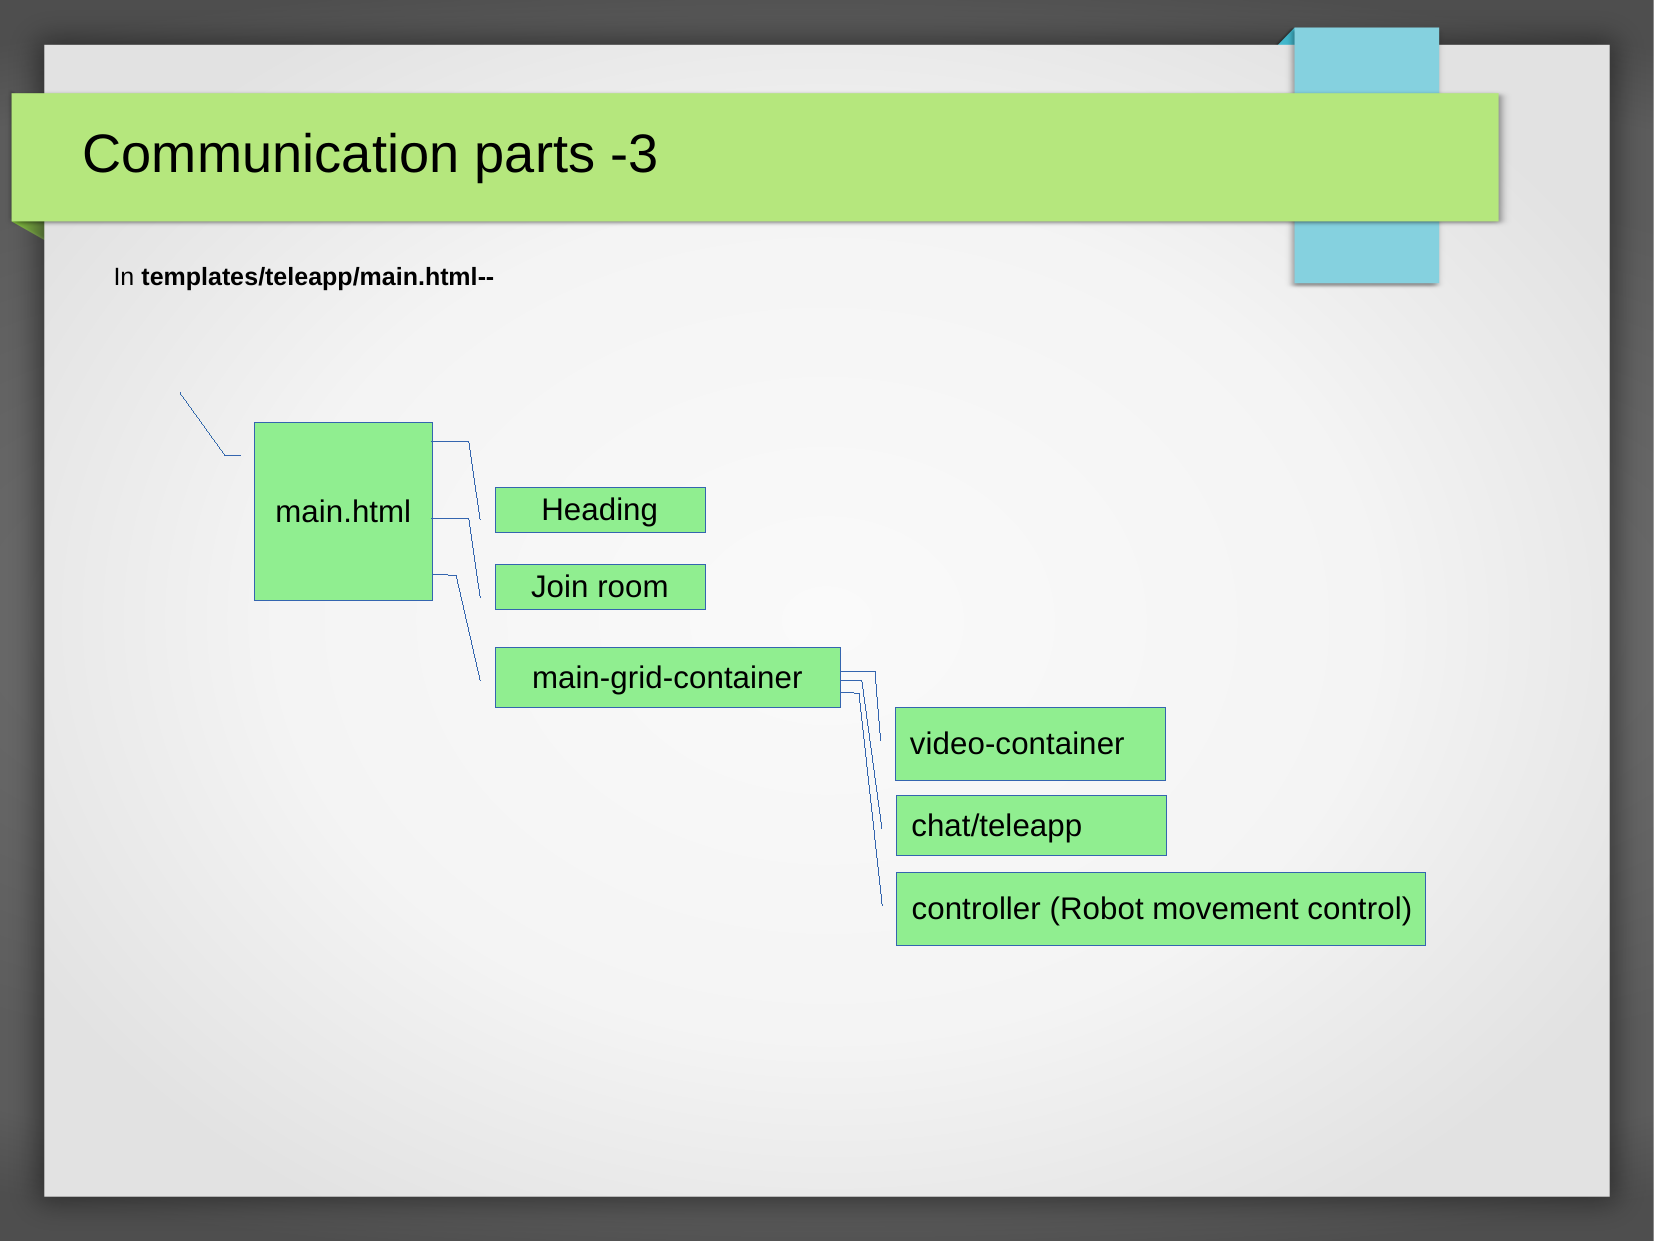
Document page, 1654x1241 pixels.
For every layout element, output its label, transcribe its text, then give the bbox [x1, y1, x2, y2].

text_box In templates/teleapp/main.html-- [98, 255, 571, 331]
text_box chat/teleapp [897, 795, 1167, 855]
text_box Join room [495, 564, 705, 609]
title Communication parts -3 [82, 94, 1264, 213]
text_box main.html [255, 423, 432, 600]
text_box main-grid-container [495, 648, 840, 708]
text_box Heading [495, 487, 705, 532]
text_box video-container [895, 708, 1165, 780]
picture [0, 0, 1654, 1241]
text_box controller (Robot movement control) [897, 873, 1425, 945]
